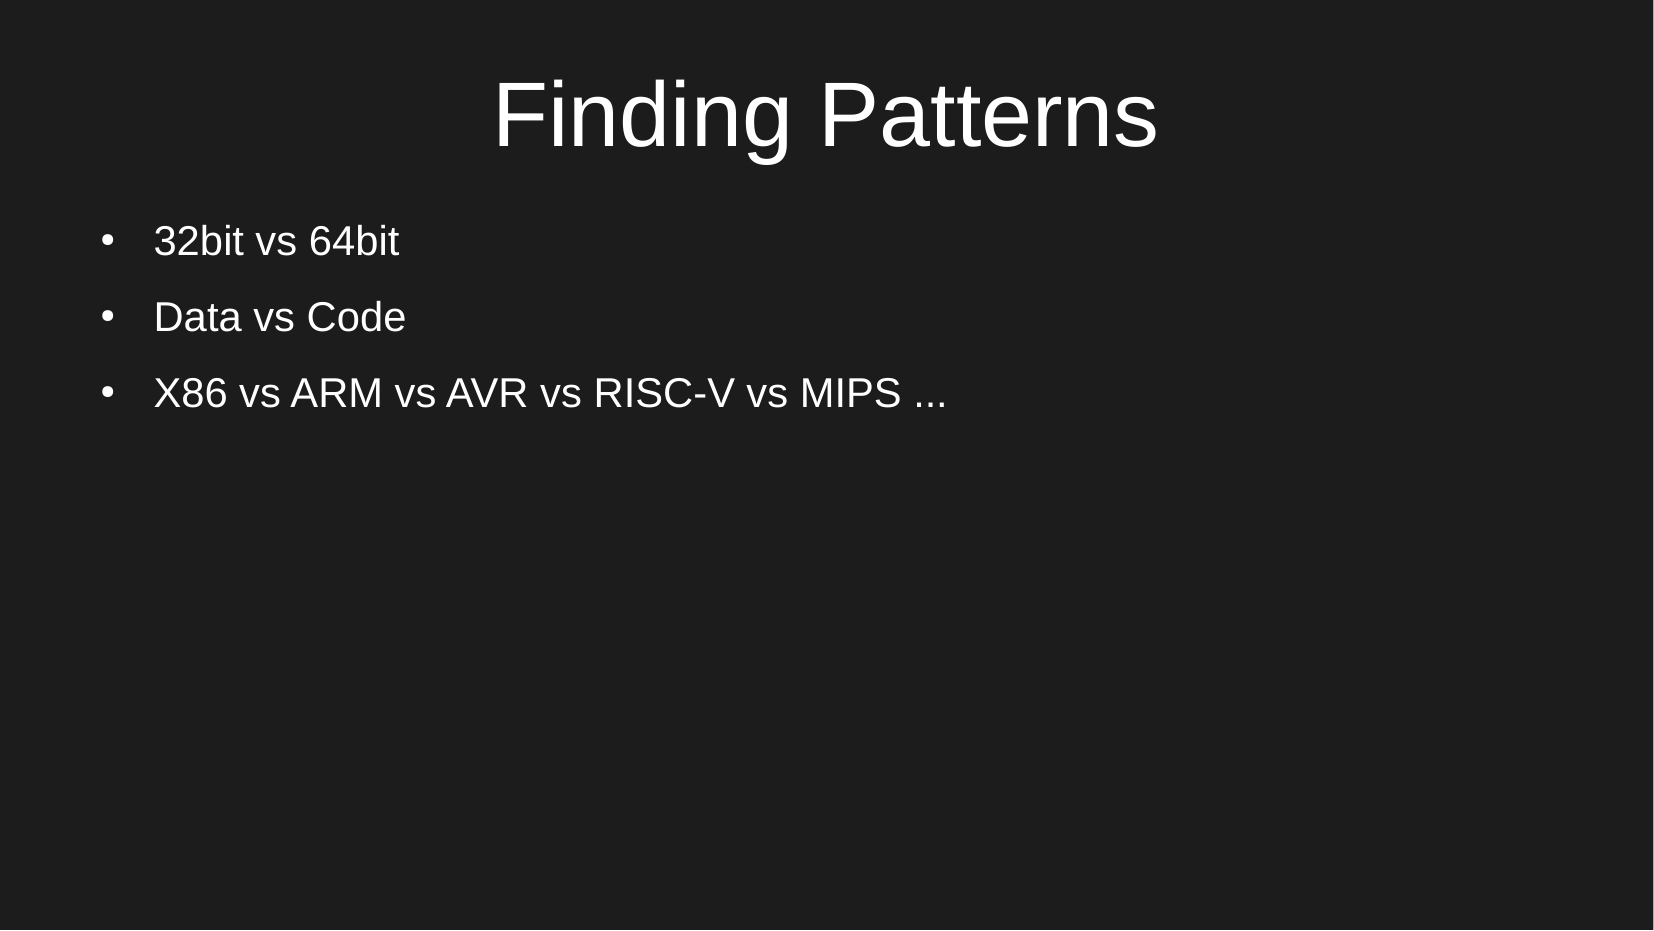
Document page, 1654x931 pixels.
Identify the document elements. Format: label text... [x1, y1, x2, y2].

title Finding Patterns [82, 37, 1571, 193]
list 32bit vs 64bit Data vs Code X86 vs ARM vs AVR vs RISC-V vs MIPS ... [82, 217, 1571, 758]
